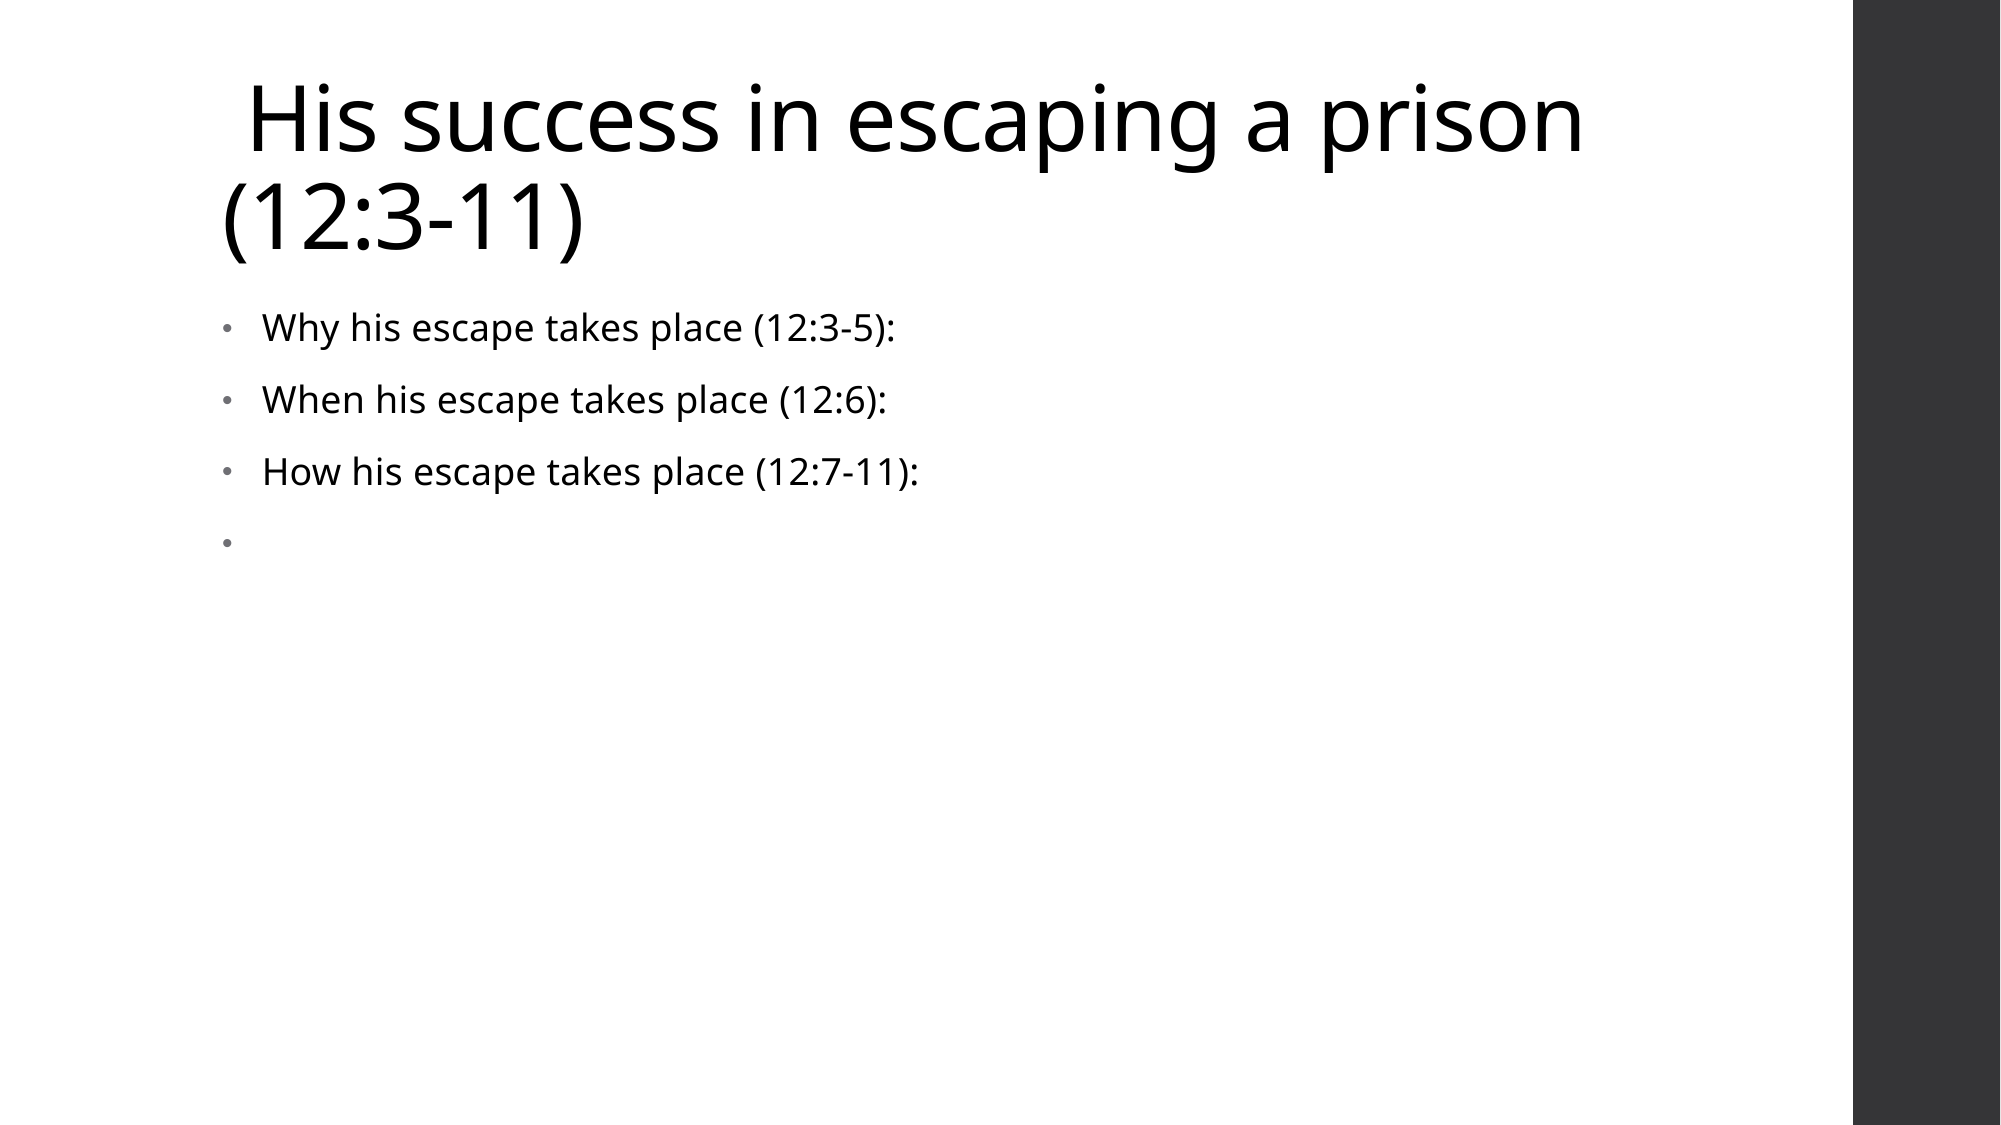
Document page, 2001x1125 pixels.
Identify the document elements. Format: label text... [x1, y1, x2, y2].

list Why his escape takes place (12:3-5): When his escape takes place (12:6): How his escape takes place (12:7-11): [206, 299, 1617, 1014]
title His success in escaping a prison (12:3-11) [206, 60, 1797, 278]
